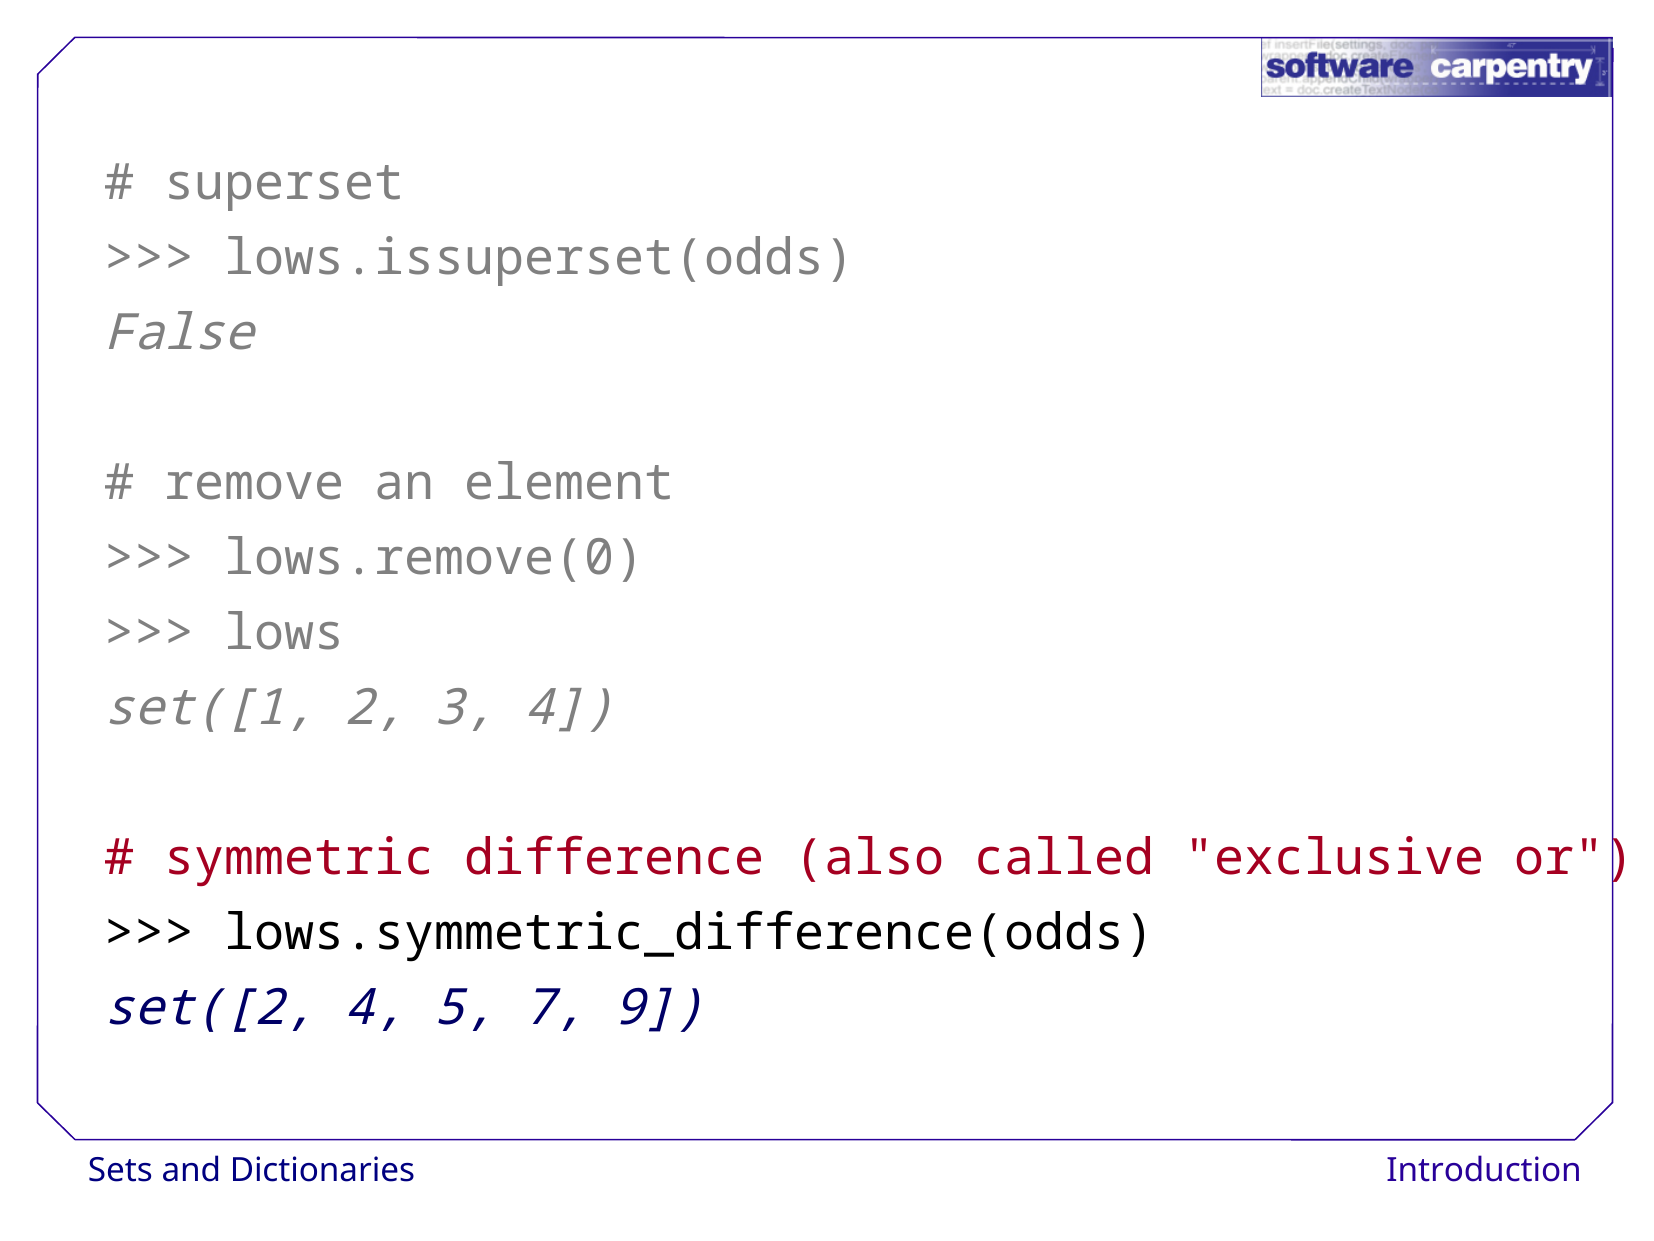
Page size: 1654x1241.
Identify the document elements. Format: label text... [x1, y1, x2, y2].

text_box # superset >>> lows.issuperset(odds) False # remove an element >>> lows.remove(0) >>> lows set([1, 2, 3, 4]) # symmetric difference (also called "exclusive or") >>> lows.symmetric_difference(odds) set([2, 4, 5, 7, 9]) [89, 126, 1512, 1065]
picture [1261, 39, 1613, 97]
